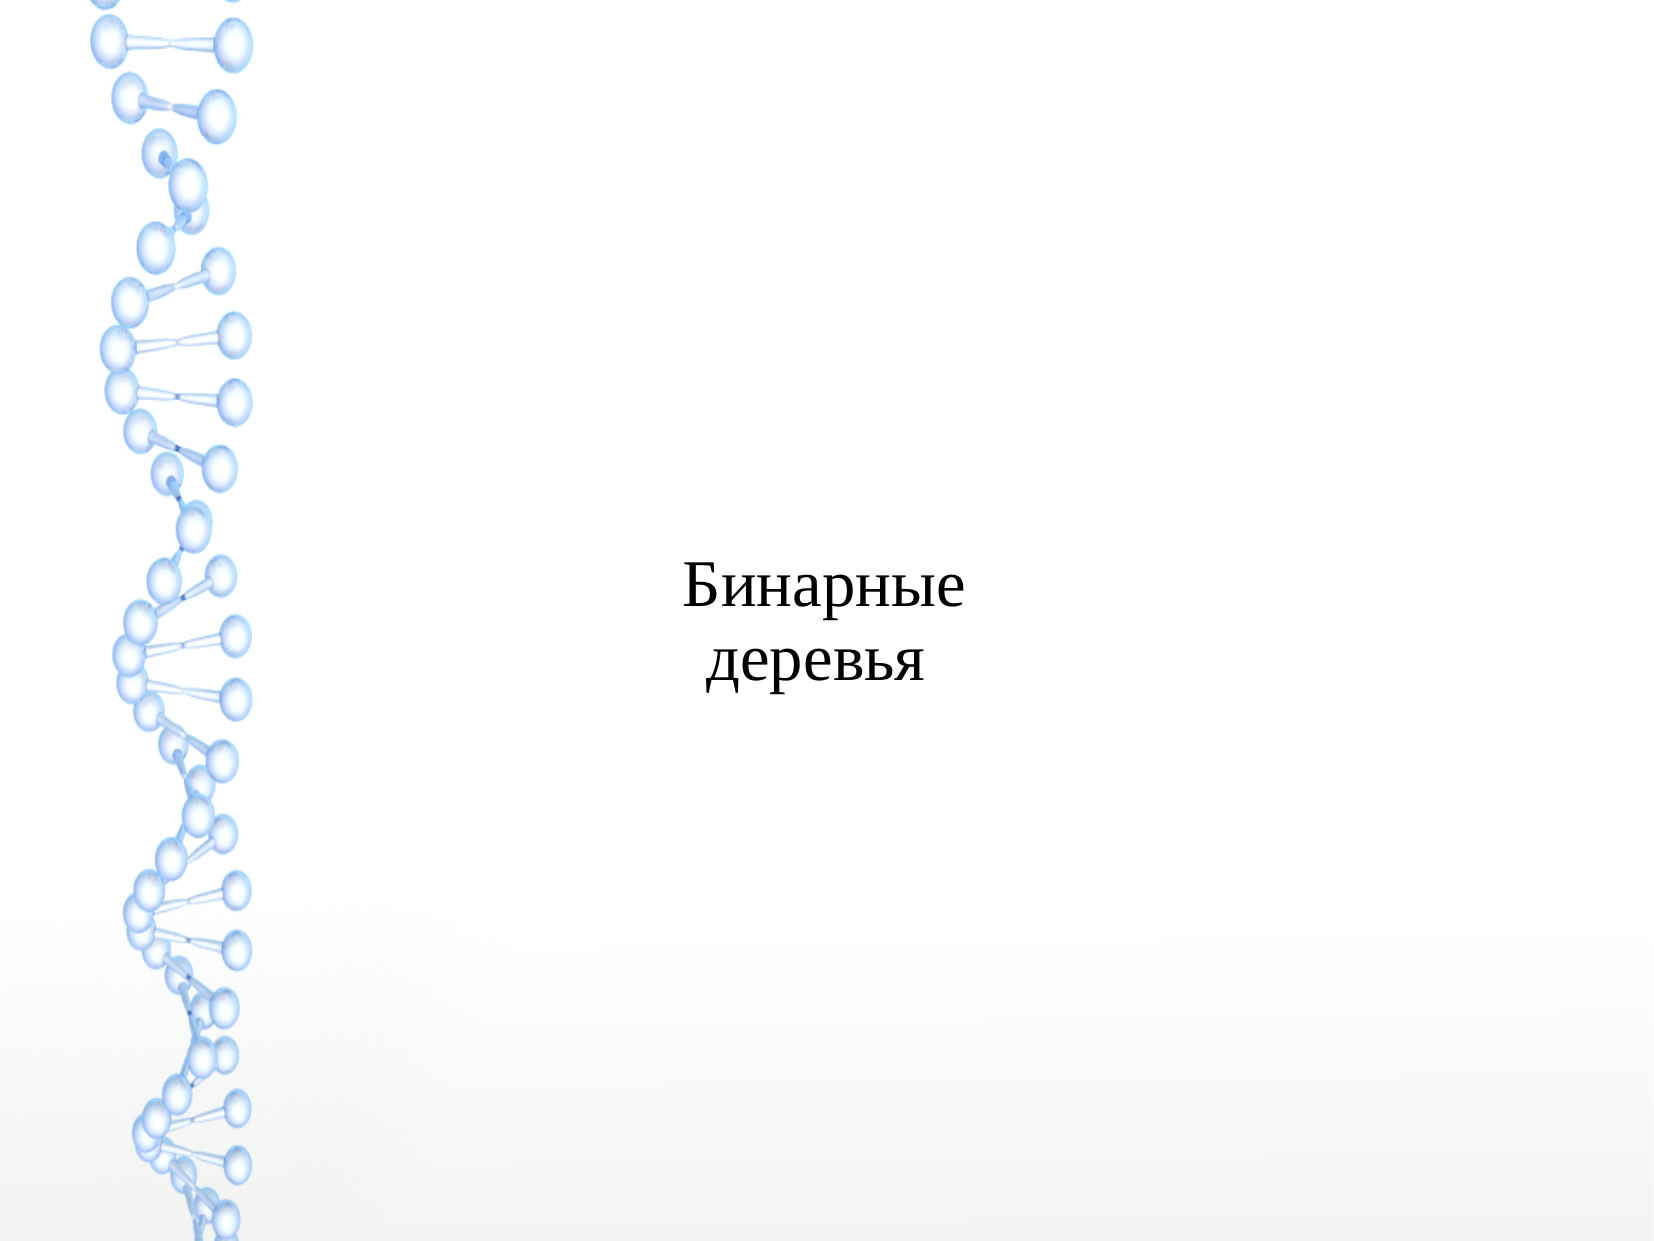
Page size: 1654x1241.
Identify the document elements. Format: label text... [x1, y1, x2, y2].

picture [0, 0, 1654, 1241]
subtitle Бинарные деревья [614, 418, 1035, 824]
